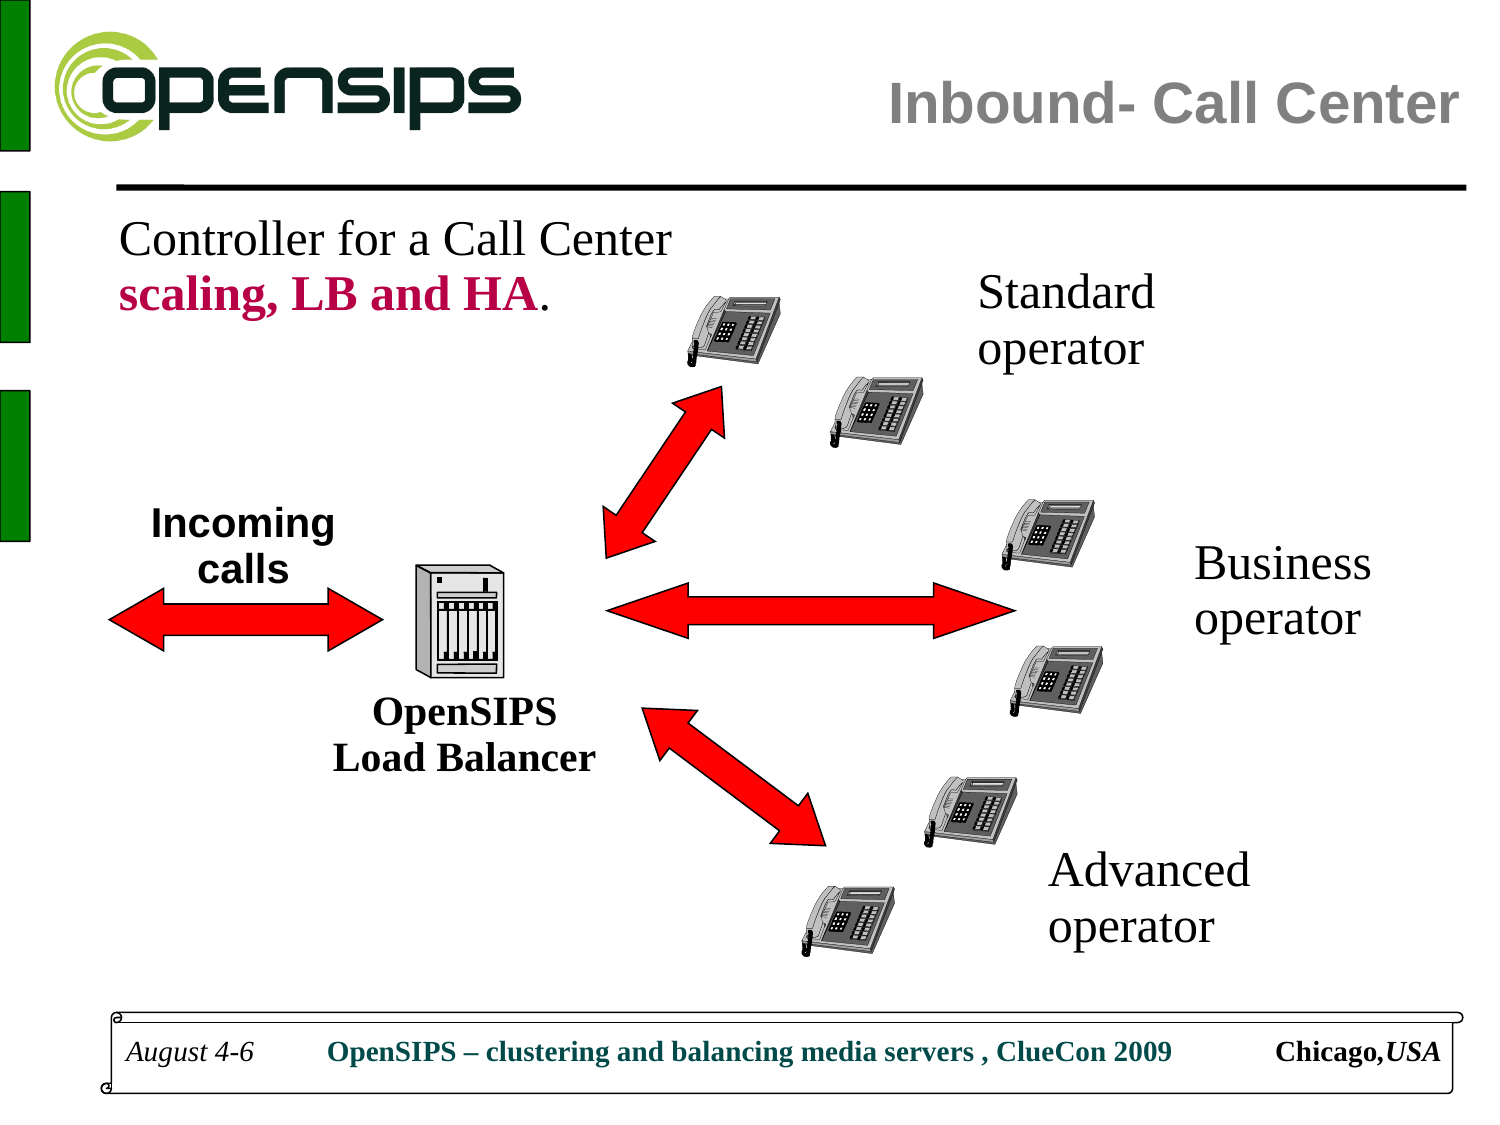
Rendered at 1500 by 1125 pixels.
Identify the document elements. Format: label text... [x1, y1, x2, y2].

text_box [416, 565, 504, 678]
text_box [1010, 646, 1103, 716]
text_box Incoming calls [136, 492, 352, 610]
text_box Standard operator [962, 257, 1171, 383]
text_box [607, 582, 1015, 639]
text_box [924, 776, 1018, 847]
text_box [687, 296, 781, 367]
text_box Business operator [1179, 527, 1388, 653]
text_box [642, 708, 826, 846]
text_box OpenSIPS Load Balancer [318, 680, 612, 789]
text_box [830, 377, 924, 447]
title Inbound- Call Center [768, 44, 1462, 180]
text_box [1001, 499, 1095, 570]
text_box [603, 386, 725, 559]
picture [51, 27, 532, 148]
text_box Advanced operator [1033, 835, 1266, 961]
text_box [801, 886, 895, 956]
text_box [109, 602, 383, 651]
text_box Controller for a Call Center scaling, LB and HA. [104, 203, 688, 329]
